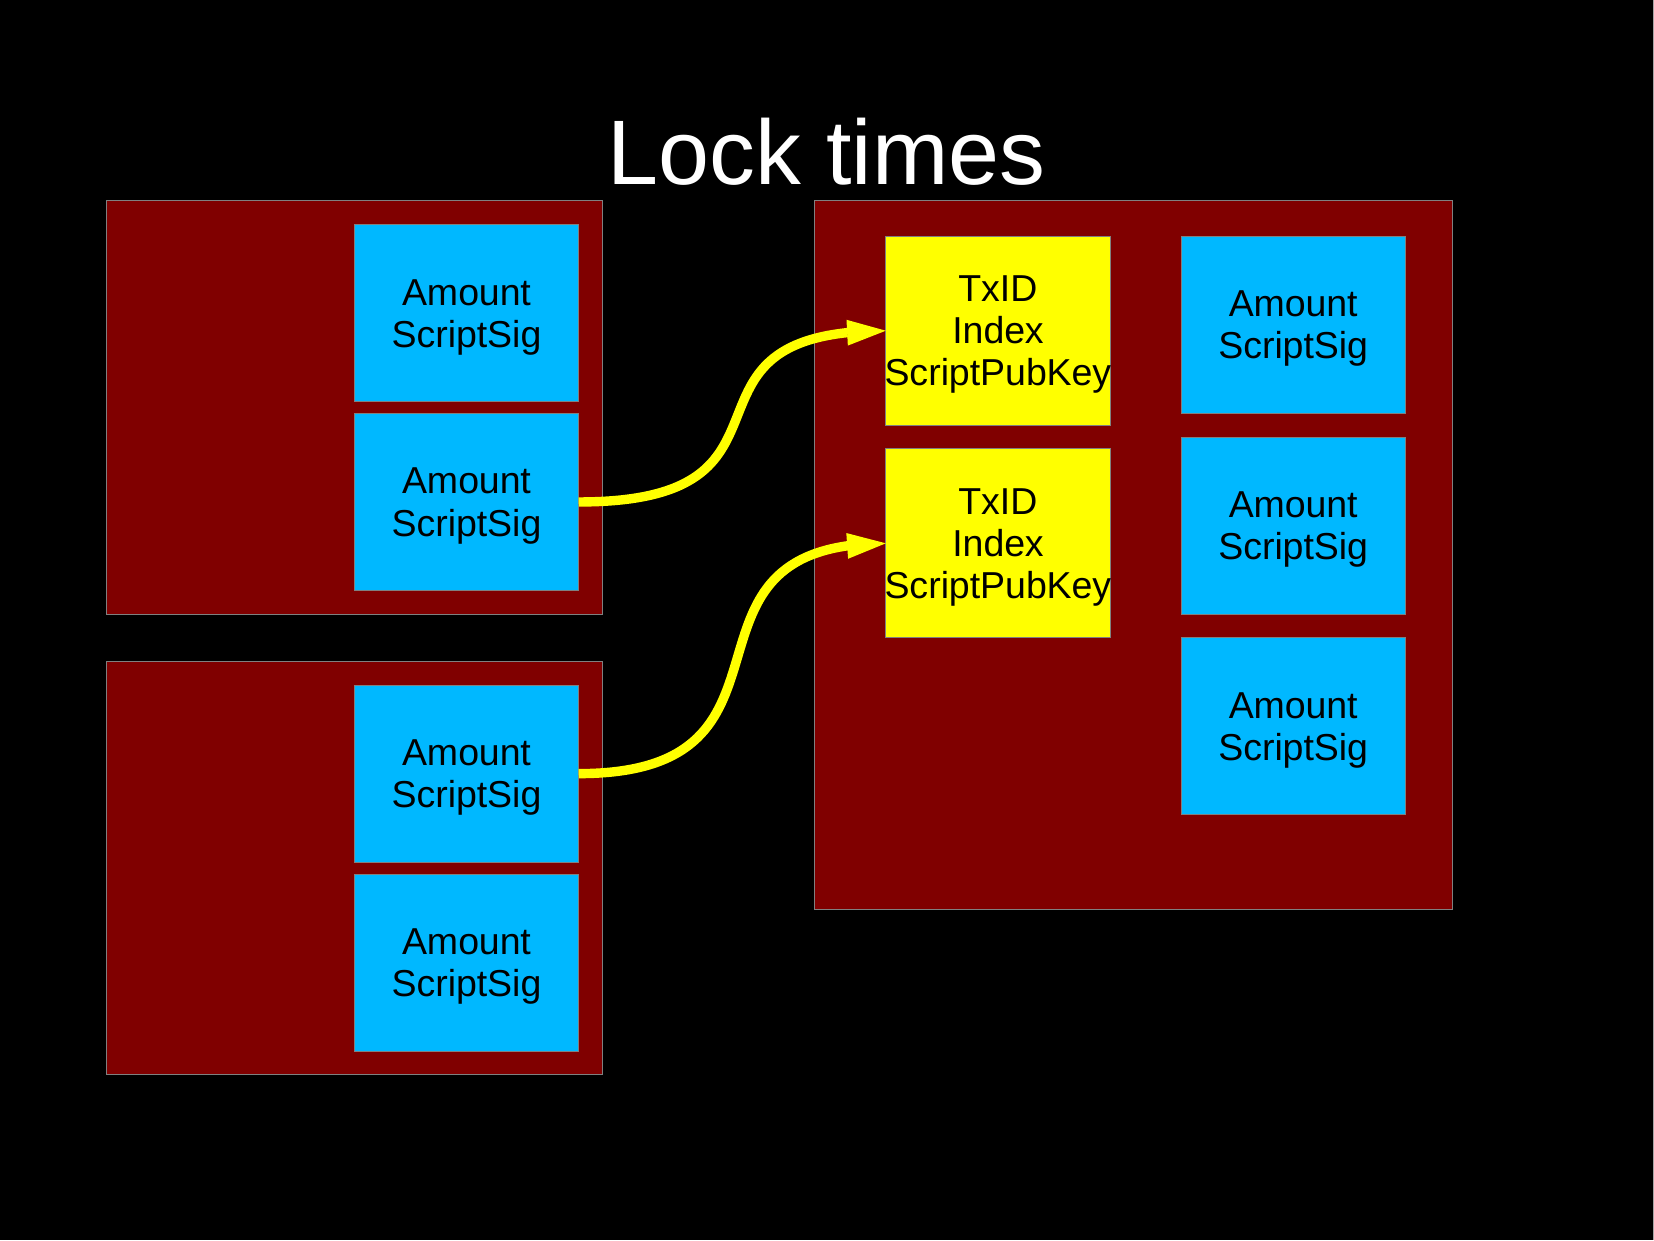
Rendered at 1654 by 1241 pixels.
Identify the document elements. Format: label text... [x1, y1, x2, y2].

title Lock times [82, 49, 1571, 257]
text_box TxID Index ScriptPubKey [885, 236, 1111, 426]
text_box Amount ScriptSig [354, 874, 579, 1052]
text_box [106, 200, 603, 615]
text_box Amount ScriptSig [354, 685, 579, 863]
text_box [106, 661, 603, 1075]
text_box Amount ScriptSig [1181, 637, 1406, 815]
text_box Amount ScriptSig [1181, 236, 1406, 414]
text_box Amount ScriptSig [1181, 437, 1406, 615]
text_box TxID Index ScriptPubKey [885, 448, 1111, 638]
text_box [814, 200, 1453, 910]
text_box Amount ScriptSig [354, 413, 579, 591]
text_box Amount ScriptSig [354, 224, 579, 402]
